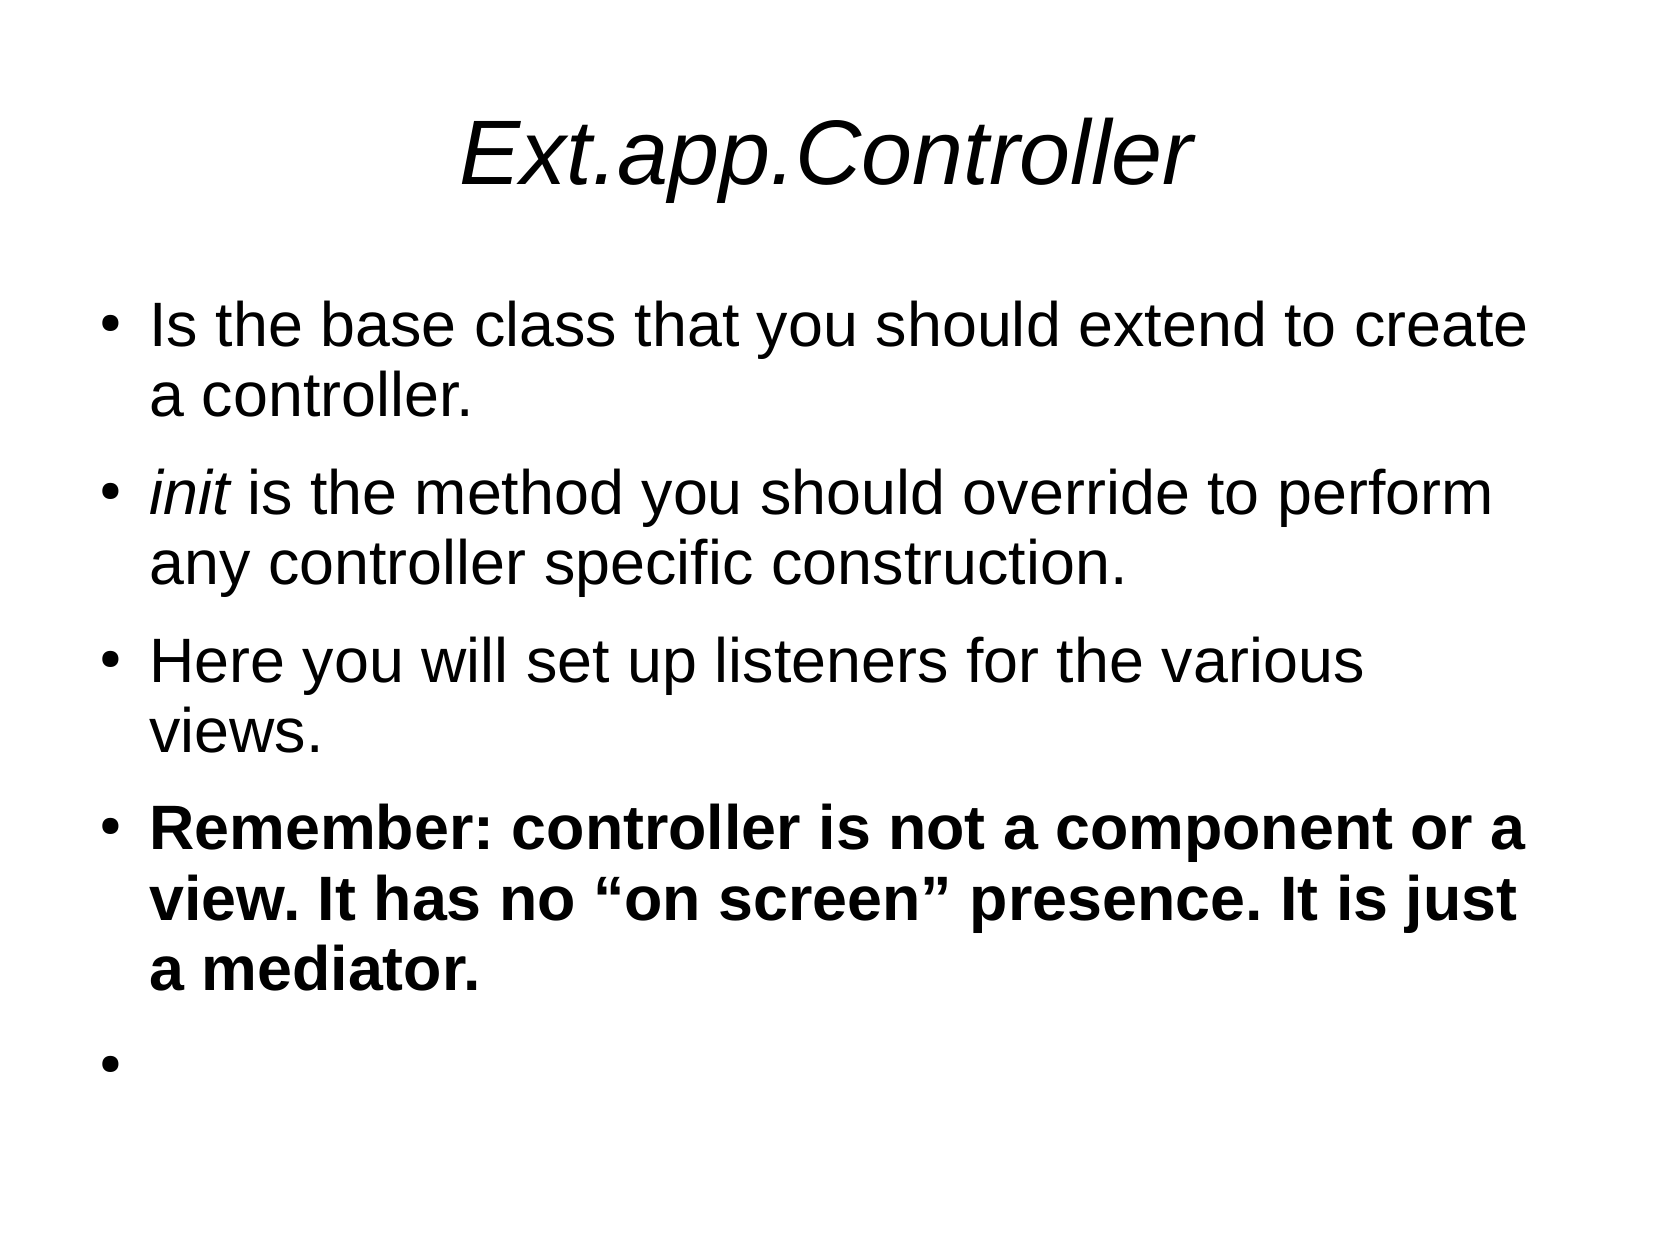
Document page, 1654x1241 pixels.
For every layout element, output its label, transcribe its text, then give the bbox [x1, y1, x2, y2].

list Is the base class that you should extend to create a controller. init is the method you should override to perform any controller specific construction. Here you will set up listeners for the various views. Remember: controller is not a component or a view. It has no “on screen” presence. It is just a mediator. [82, 290, 1538, 1010]
title Ext.app.Controller [82, 49, 1571, 257]
